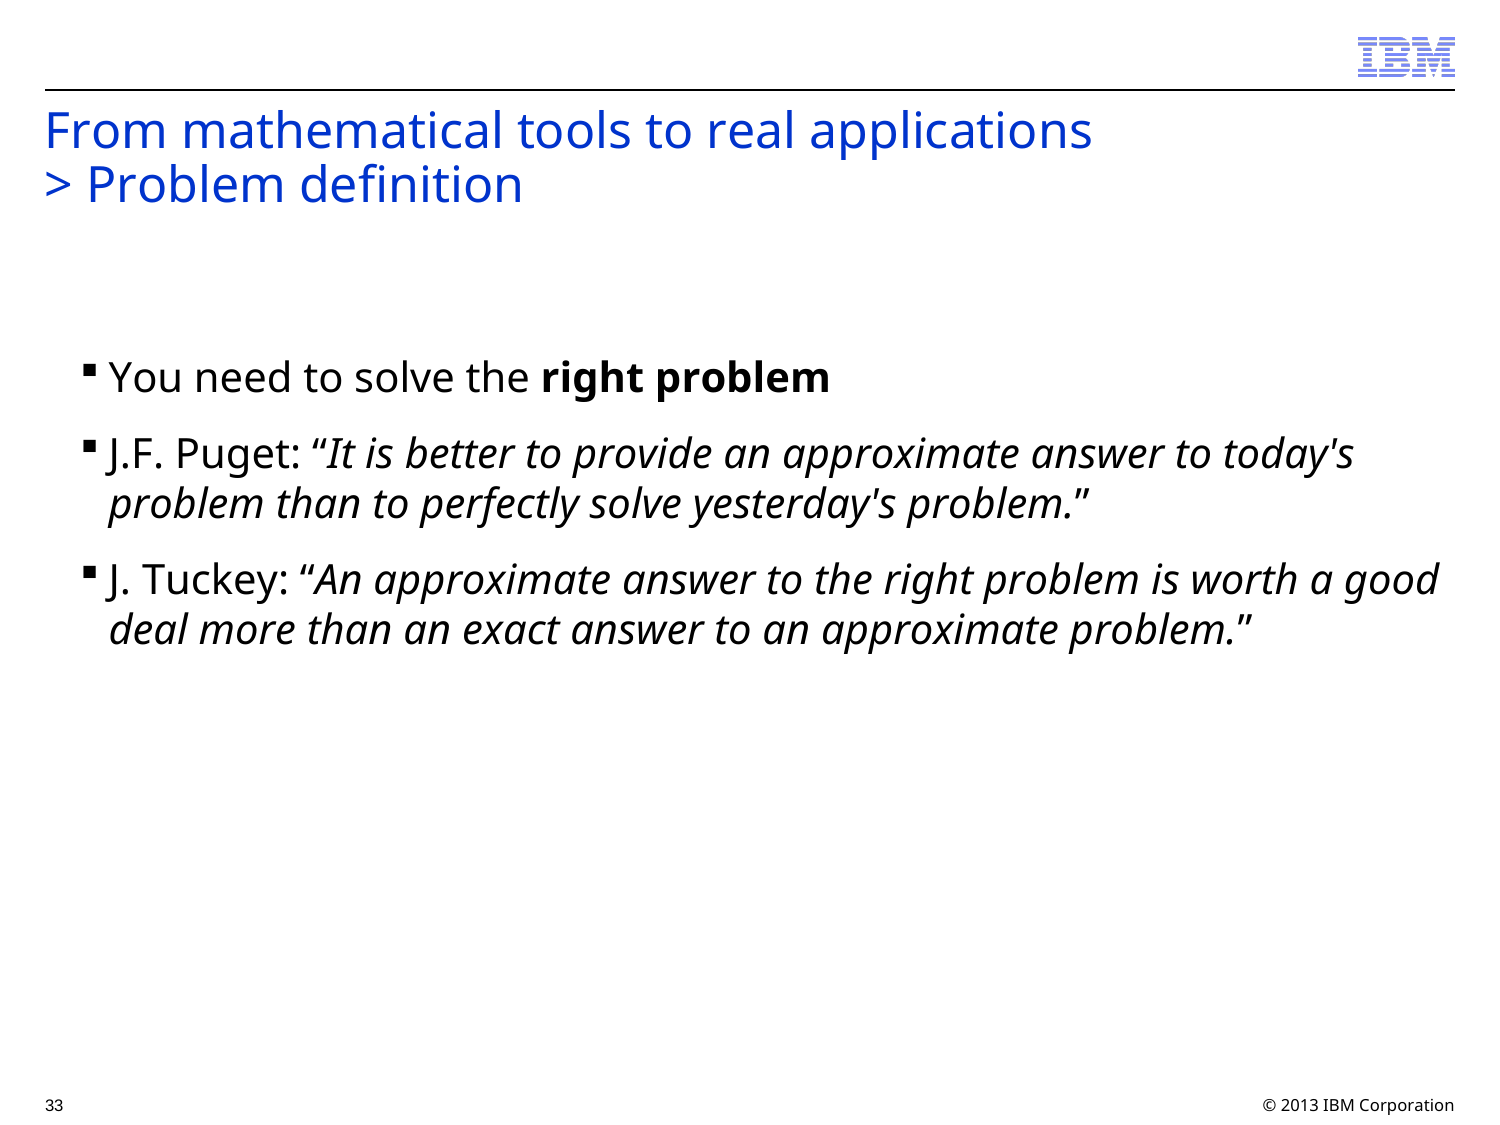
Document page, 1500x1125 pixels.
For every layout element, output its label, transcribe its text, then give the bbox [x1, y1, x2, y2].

title From mathematical tools to real applications > Problem definition [29, 97, 1455, 279]
picture [1358, 37, 1455, 77]
list [29, 307, 1455, 1000]
text_box You need to solve the right problem J.F. Puget: “It is better to provide an approximate answer to today's problem than to perfectly solve yesterday's problem.” J. Tuckey: “An approximate answer to the right problem is worth a good deal more than an exact answer to an approximate problem.” [65, 342, 1491, 1035]
